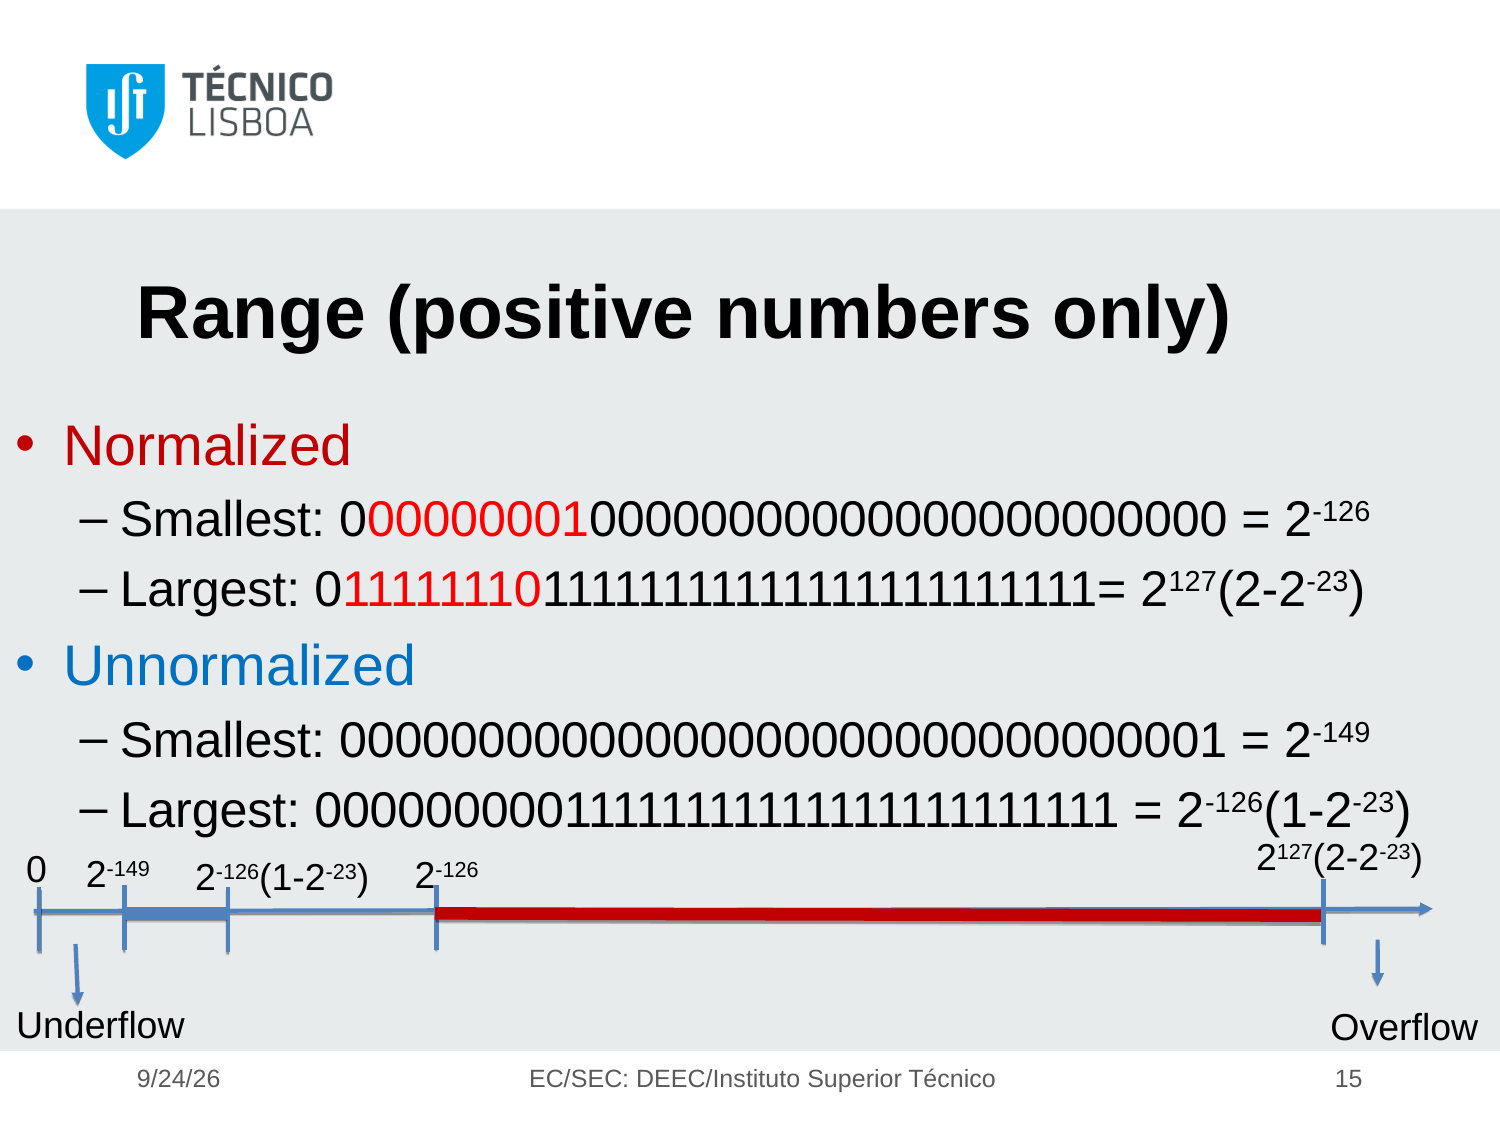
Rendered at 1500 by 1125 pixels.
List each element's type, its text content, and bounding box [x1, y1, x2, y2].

slide_number <number> [1077, 1052, 1378, 1103]
text_box 2-149 [71, 842, 165, 903]
title Range (positive numbers only) [121, 237, 1378, 381]
text_box 0 [11, 837, 62, 898]
list Normalized Smallest: 00000000100000000000000000000000 = 2-126 Largest: 01111111011111111111111111111111= 2127(2-2-23) Unnormalized Smallest: 00000000000000000000000000000001 = 2-149 Largest: 00000000011111111111111111111111 = 2-126(1-2-23) [0, 400, 1500, 1005]
text_box Overflow [1315, 995, 1493, 1056]
text_box 2-126 [399, 843, 494, 904]
picture [0, 0, 1500, 400]
footer EC/SEC: DEEC/Instituto Superior Técnico [512, 1052, 1021, 1103]
slide_number 11/15/18 [121, 1052, 425, 1103]
text_box Underflow [1, 993, 200, 1054]
text_box 2127(2-2-23) [1241, 826, 1438, 886]
picture [0, 1005, 1500, 1125]
text_box 2-126(1-2-23) [180, 845, 385, 906]
